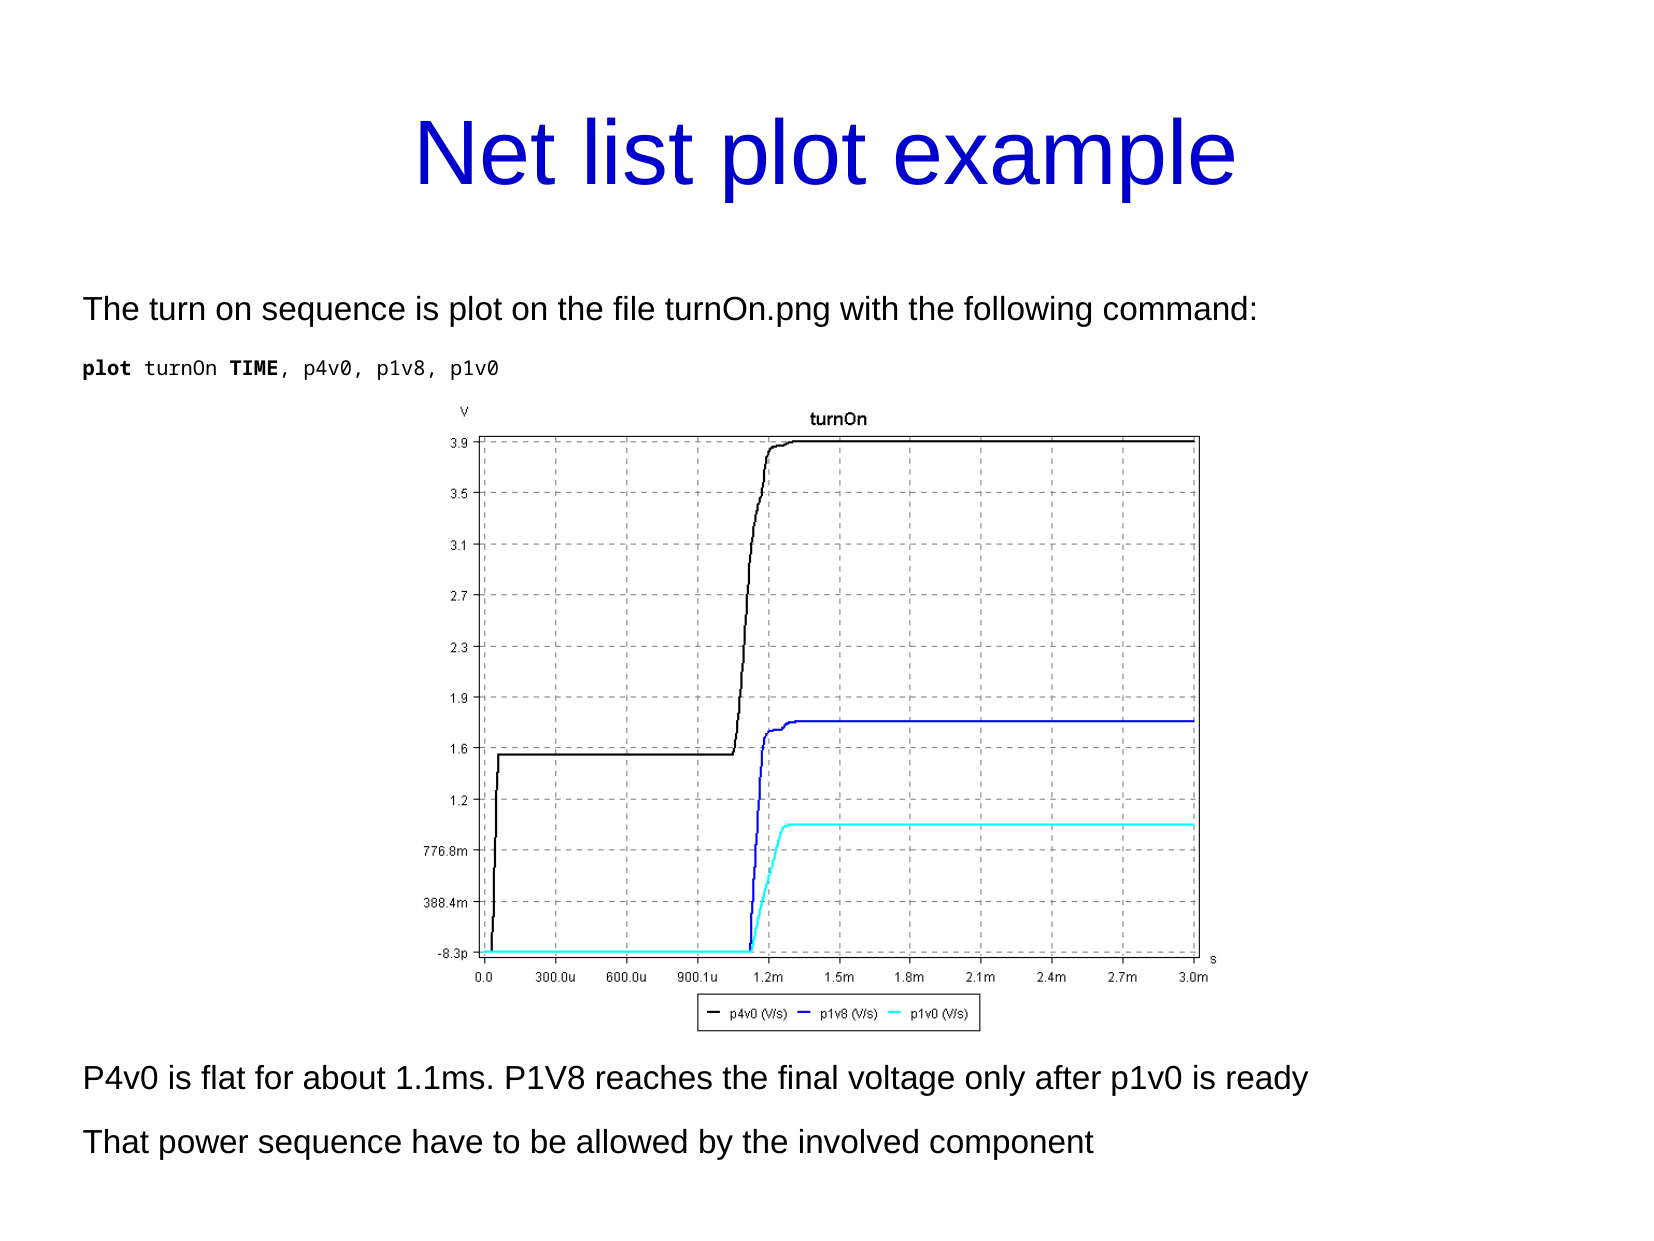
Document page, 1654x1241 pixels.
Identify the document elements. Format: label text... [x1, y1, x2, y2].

picture [396, 395, 1257, 1041]
list The turn on sequence is plot on the file turnOn.png with the following command: plot turnOn TIME, p4v0, p1v8, p1v0 P4v0 is flat for about 1.1ms. P1V8 reaches the final voltage only after p1v0 is ready That power sequence have to be allowed by the involved component [82, 290, 1571, 1170]
title Net list plot example [82, 49, 1571, 257]
